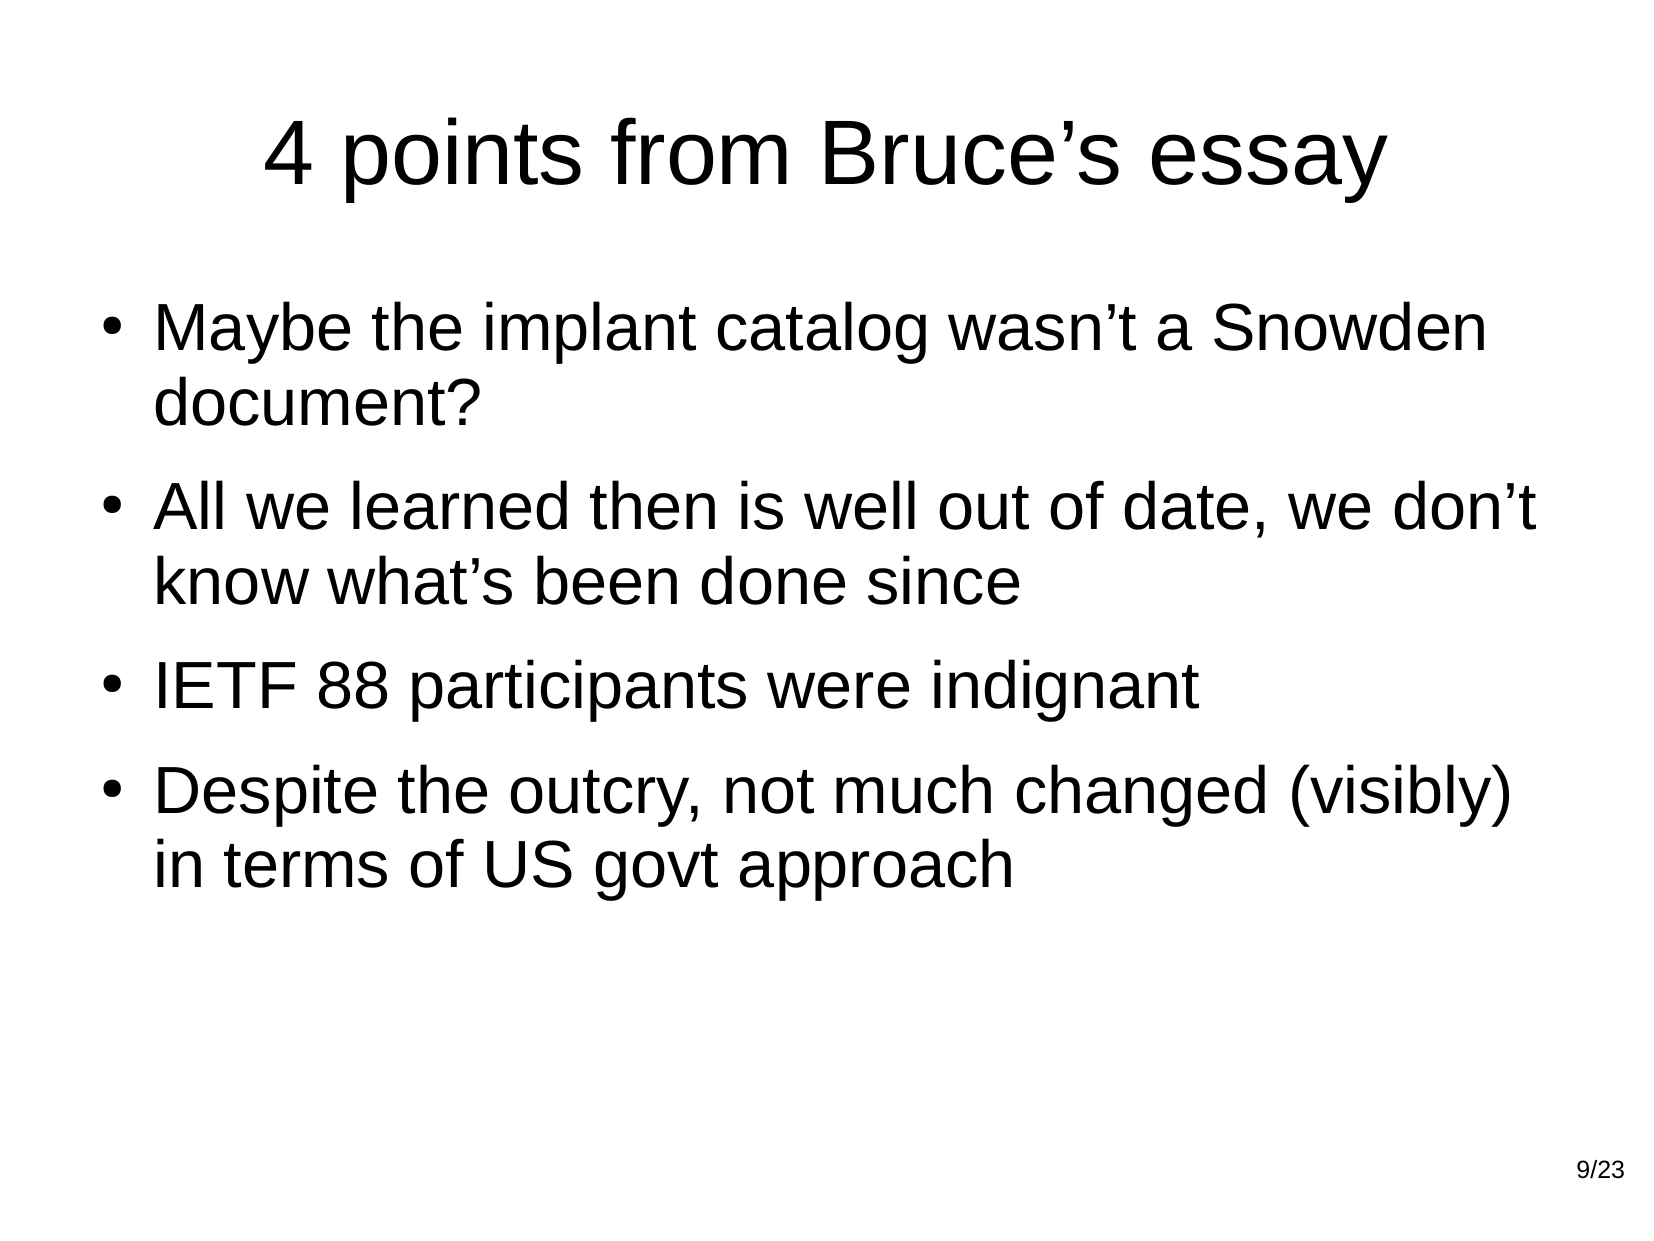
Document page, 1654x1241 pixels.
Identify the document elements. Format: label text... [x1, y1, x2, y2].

list Maybe the implant catalog wasn’t a Snowden document? All we learned then is well out of date, we don’t know what’s been done since IETF 88 participants were indignant Despite the outcry, not much changed (visibly) in terms of US govt approach [82, 290, 1571, 1010]
title 4 points from Bruce’s essay [82, 49, 1571, 257]
